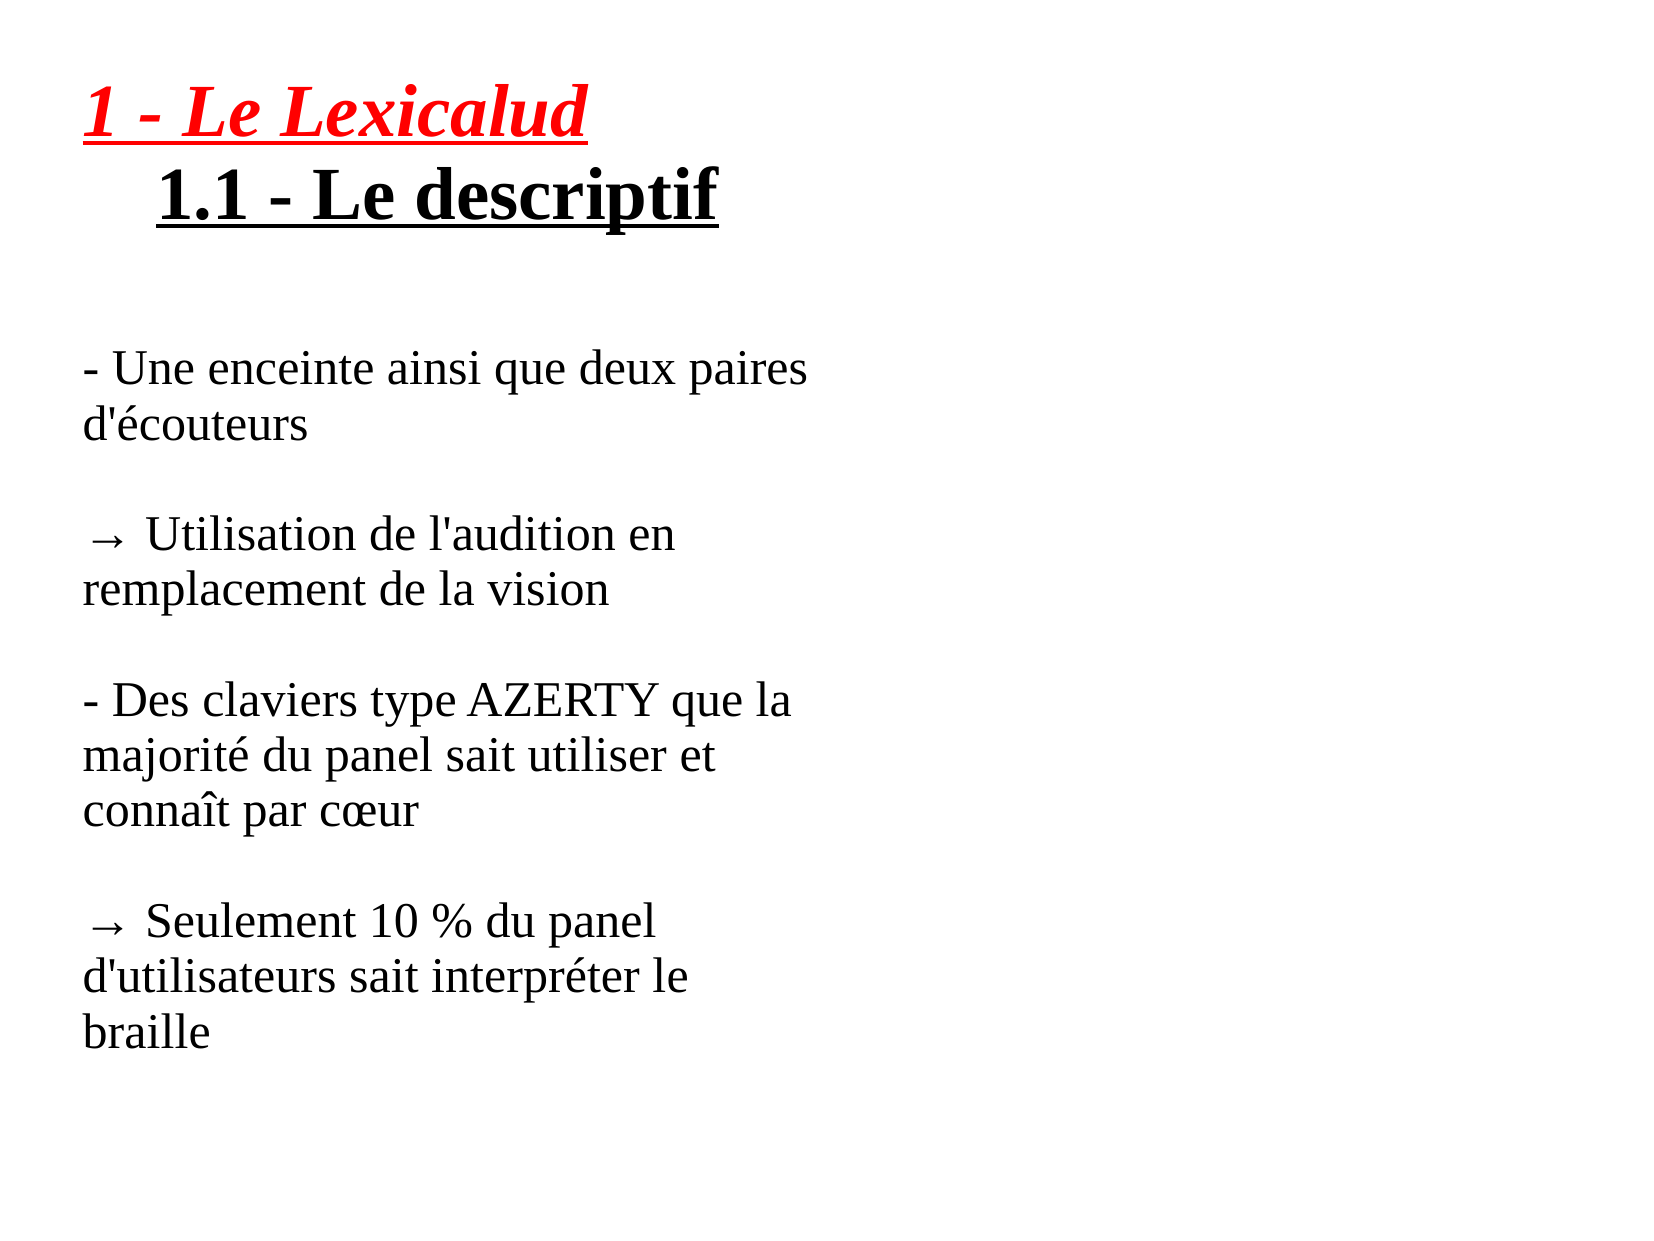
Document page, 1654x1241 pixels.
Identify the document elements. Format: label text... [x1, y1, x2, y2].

text_box - Une enceinte ainsi que deux paires d'écouteurs → Utilisation de l'audition en remplacement de la vision - Des claviers type AZERTY que la majorité du panel sait utiliser et connaît par cœur → Seulement 10 % du panel d'utilisateurs sait interpréter le braille [82, 290, 827, 1109]
title 1 - Le Lexicalud 1.1 - Le descriptif [82, 49, 1571, 257]
